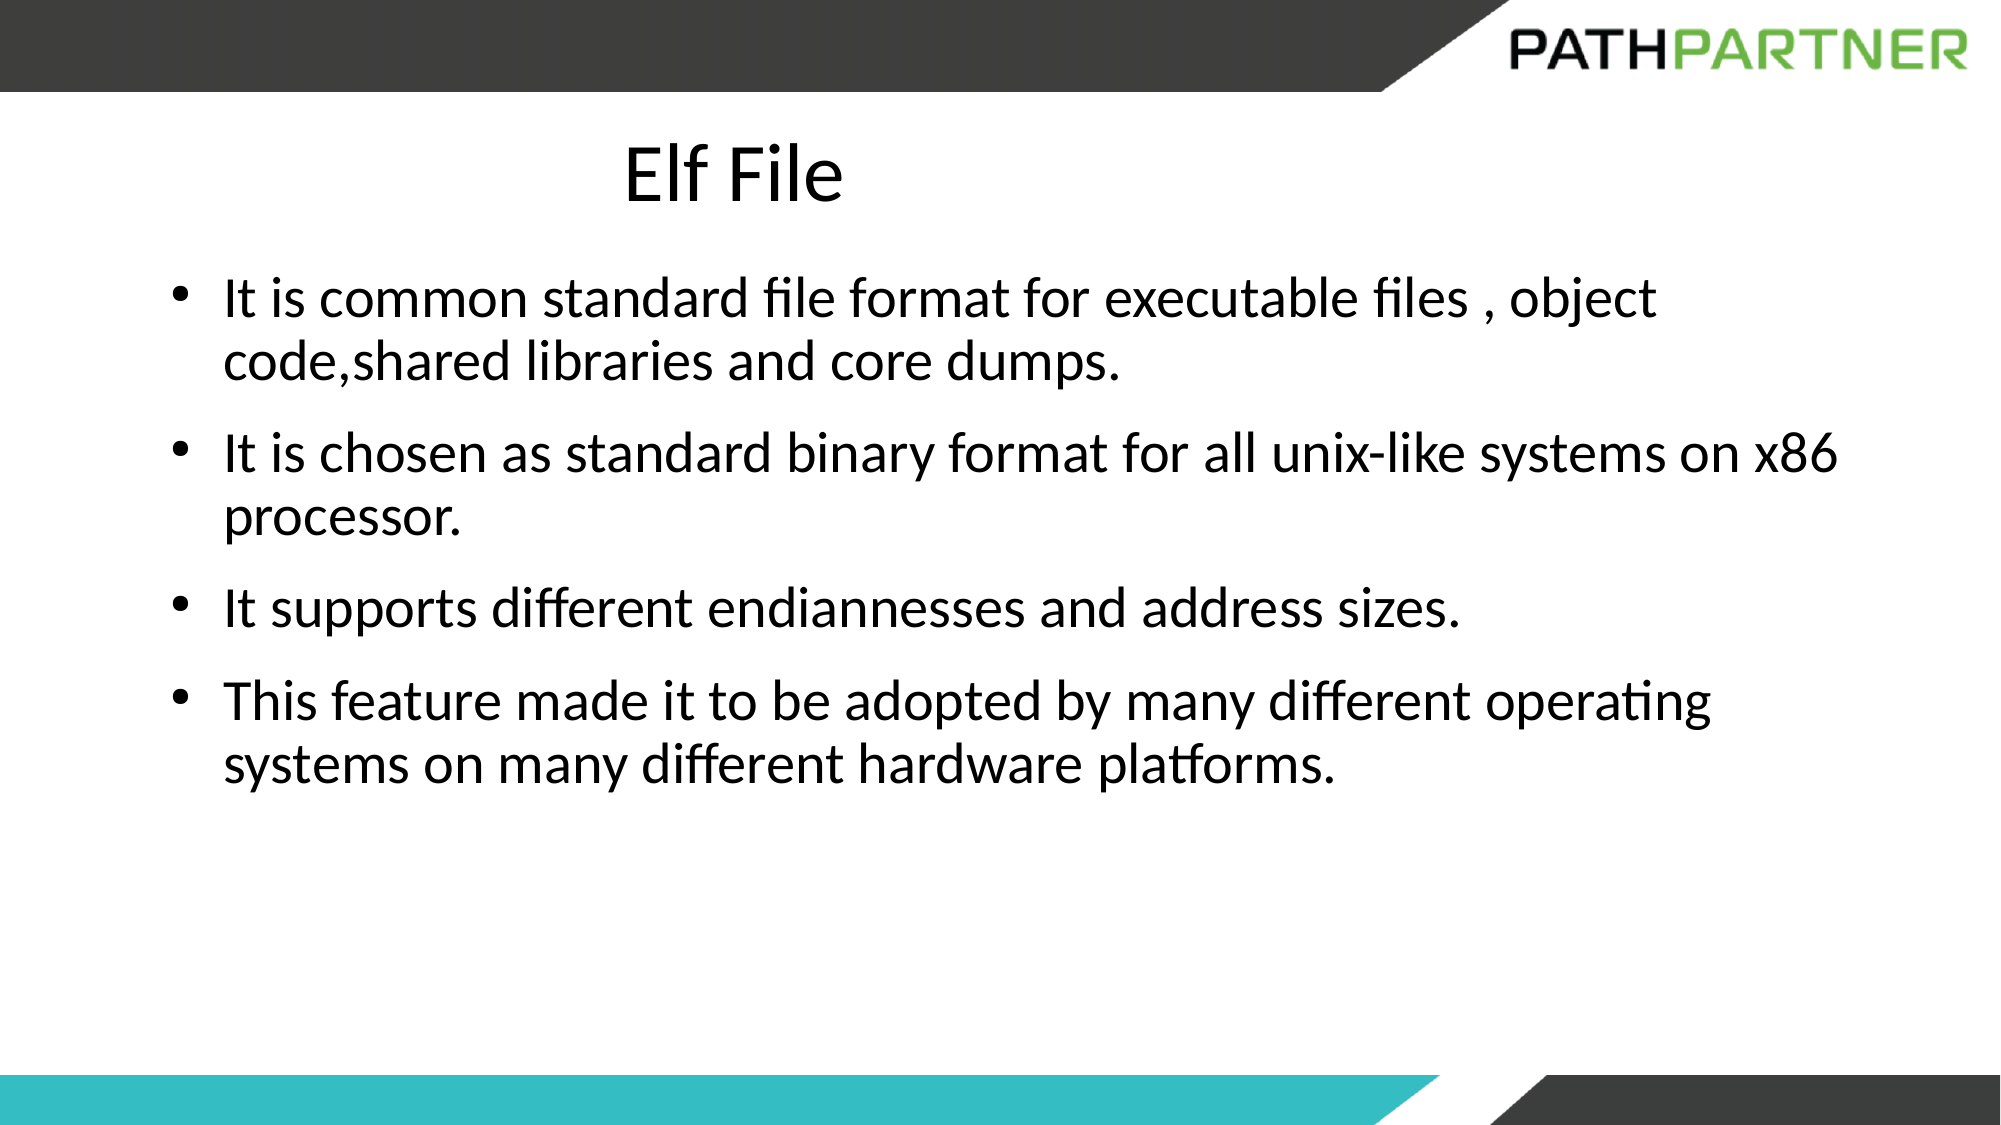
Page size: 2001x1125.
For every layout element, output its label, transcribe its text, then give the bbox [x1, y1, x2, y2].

list It is common standard file format for executable files , object code,shared libraries and core dumps. It is chosen as standard binary format for all unix-like systems on x86 processor. It supports different endiannesses and address sizes. This feature made it to be adopted by many different operating systems on many different hardware platforms. [137, 259, 1863, 1014]
picture [0, 1075, 2001, 1125]
title Elf File [137, 92, 1863, 259]
picture [0, 0, 2000, 92]
